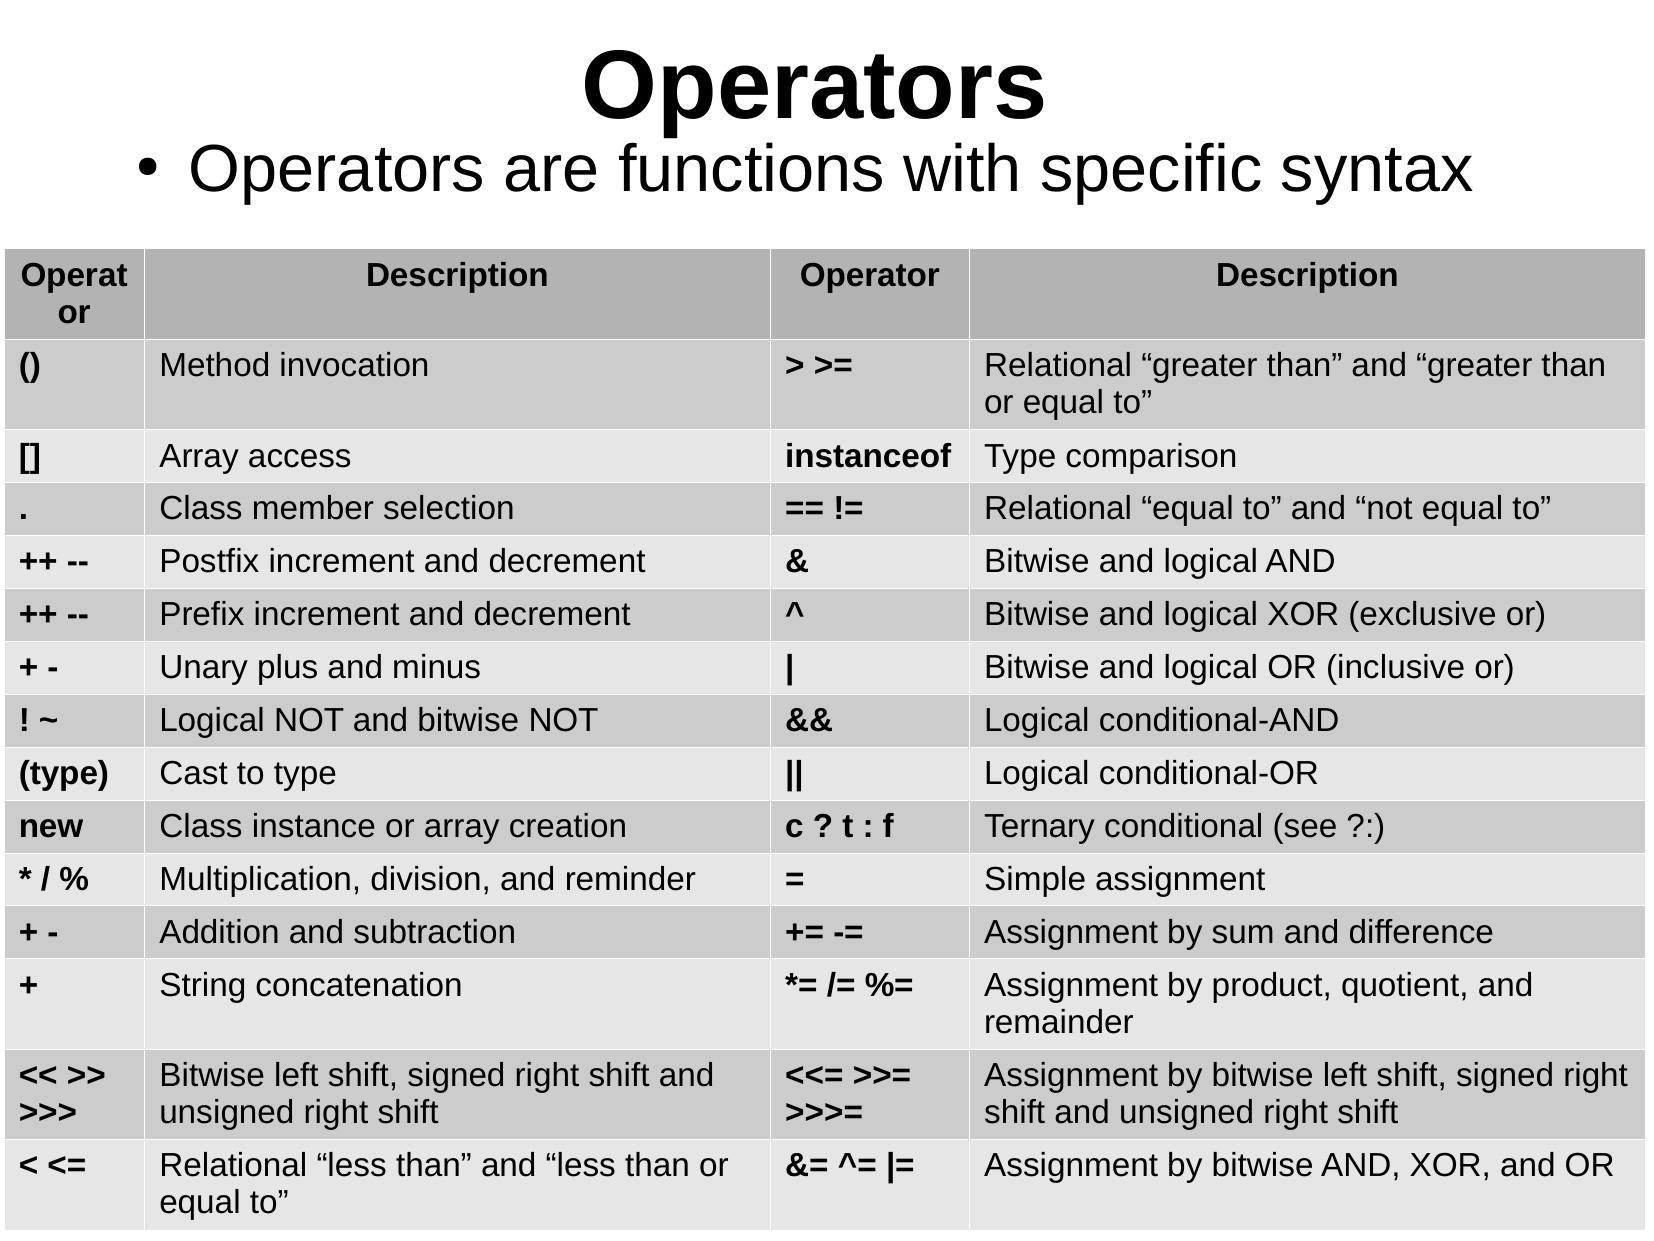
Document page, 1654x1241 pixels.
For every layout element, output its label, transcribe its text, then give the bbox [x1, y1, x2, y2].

table_cell ^ [771, 589, 969, 641]
table_cell Prefix increment and decrement [145, 589, 770, 641]
table_cell > >= [771, 340, 969, 429]
table_cell Bitwise left shift, signed right shift and unsigned right shift [145, 1050, 770, 1139]
table_header Description [145, 249, 770, 339]
table_cell &= ^= |= [771, 1140, 969, 1230]
table_cell ++ -- [5, 536, 144, 588]
table_cell ! ~ [5, 695, 144, 747]
table_cell Class member selection [145, 483, 770, 535]
table_cell Type comparison [970, 430, 1645, 482]
table_cell Relational “equal to” and “not equal to” [970, 483, 1645, 535]
table_cell <<= >>= >>>= [771, 1050, 969, 1139]
table_cell Ternary conditional (see ?:) [970, 801, 1645, 853]
table_cell Relational “less than” and “less than or equal to” [145, 1140, 770, 1230]
table_cell Postfix increment and decrement [145, 536, 770, 588]
table_cell + [5, 959, 144, 1049]
table_cell Logical conditional-OR [970, 748, 1645, 800]
table_cell == != [771, 483, 969, 535]
table_cell ++ -- [5, 589, 144, 641]
table_header Operator [5, 249, 144, 339]
table_cell | [771, 642, 969, 694]
table_cell << >> >>> [5, 1050, 144, 1139]
table_cell [] [5, 430, 144, 482]
table_cell Assignment by sum and difference [970, 906, 1645, 958]
table_header Operator [771, 249, 969, 339]
table_cell *= /= %= [771, 959, 969, 1049]
table_cell || [771, 748, 969, 800]
table_cell Addition and subtraction [145, 906, 770, 958]
table_cell new [5, 801, 144, 853]
table_cell Logical NOT and bitwise NOT [145, 695, 770, 747]
table_cell Assignment by bitwise left shift, signed right shift and unsigned right shift [970, 1050, 1645, 1139]
table_cell = [771, 854, 969, 905]
table_cell (type) [5, 748, 144, 800]
table_cell Relational “greater than” and “greater than or equal to” [970, 340, 1645, 429]
table_cell Assignment by product, quotient, and remainder [970, 959, 1645, 1049]
list Operators are functions with specific syntax [118, 130, 1607, 225]
table_cell Unary plus and minus [145, 642, 770, 694]
table_cell Simple assignment [970, 854, 1645, 905]
table_cell Logical conditional-AND [970, 695, 1645, 747]
table_cell Array access [145, 430, 770, 482]
table_cell . [5, 483, 144, 535]
table_cell += -= [771, 906, 969, 958]
table_header Description [970, 249, 1645, 339]
table_cell Cast to type [145, 748, 770, 800]
table_cell Assignment by bitwise AND, XOR, and OR [970, 1140, 1645, 1230]
table_cell Method invocation [145, 340, 770, 429]
table_cell c ? t : f [771, 801, 969, 853]
table_cell & [771, 536, 969, 588]
table_cell Bitwise and logical XOR (exclusive or) [970, 589, 1645, 641]
table_cell String concatenation [145, 959, 770, 1049]
table_cell instanceof [771, 430, 969, 482]
table_cell + - [5, 906, 144, 958]
table_cell Class instance or array creation [145, 801, 770, 853]
title Operators [70, 26, 1559, 142]
table_cell * / % [5, 854, 144, 905]
table_cell + - [5, 642, 144, 694]
table_cell Bitwise and logical OR (inclusive or) [970, 642, 1645, 694]
table_cell && [771, 695, 969, 747]
table_cell Multiplication, division, and reminder [145, 854, 770, 905]
table_cell () [5, 340, 144, 429]
table_cell Bitwise and logical AND [970, 536, 1645, 588]
table_cell < <= [5, 1140, 144, 1230]
